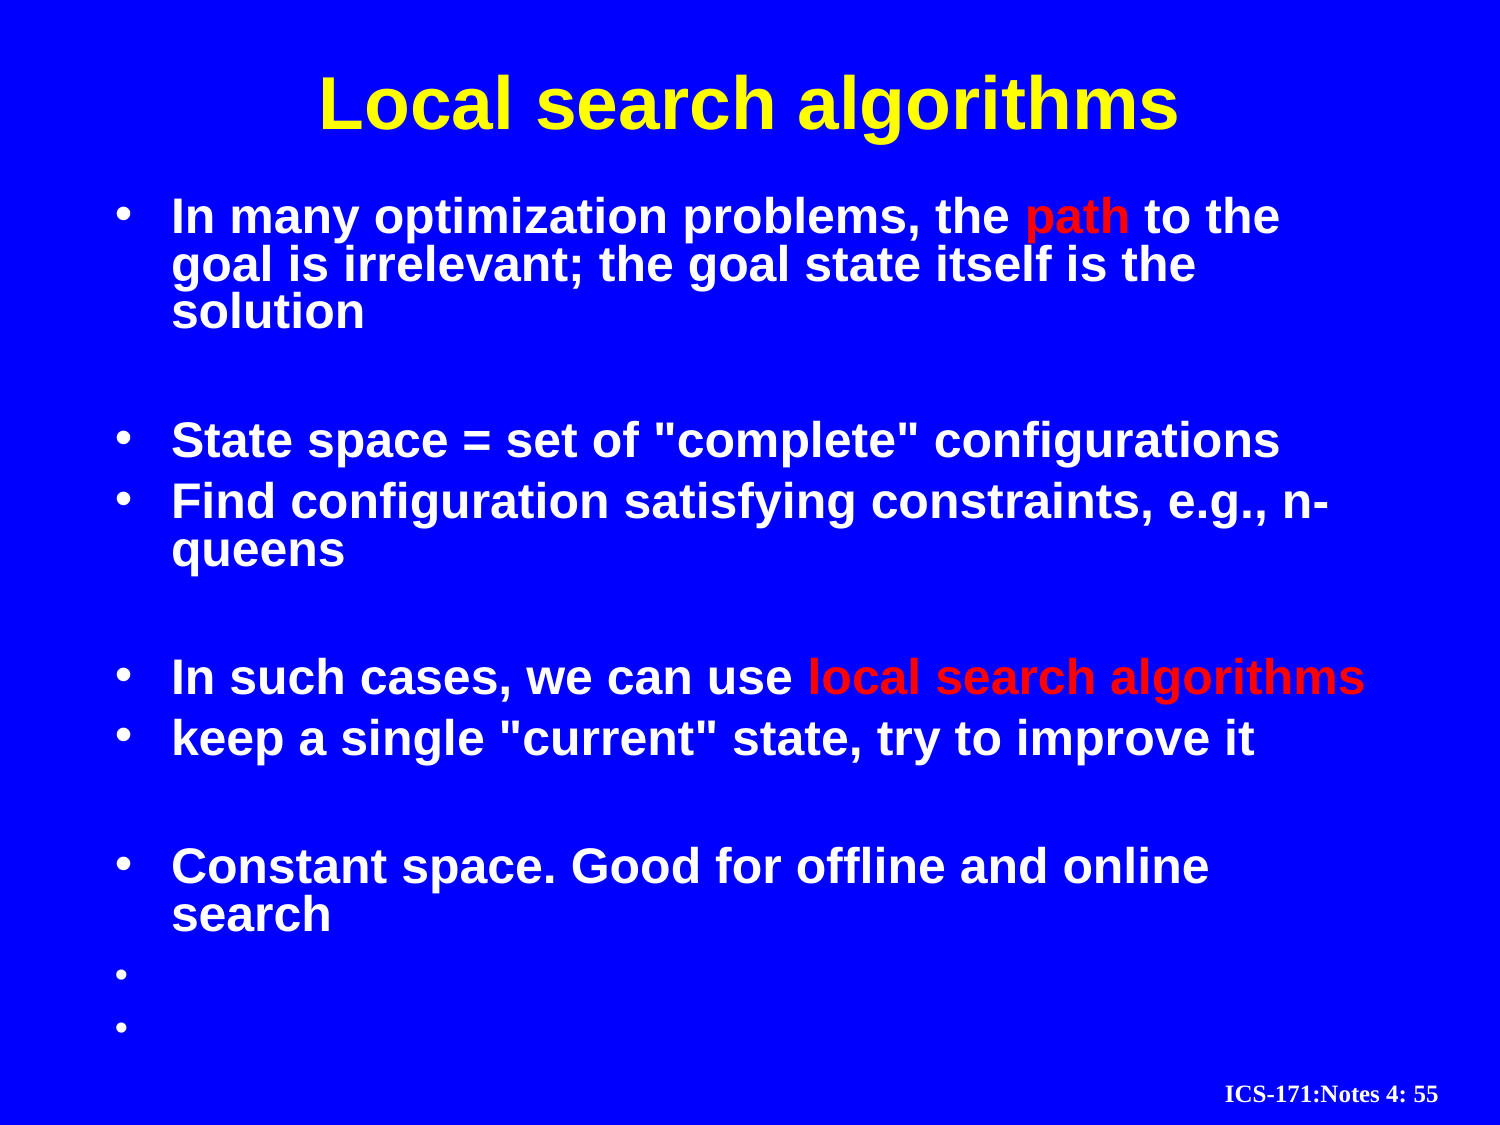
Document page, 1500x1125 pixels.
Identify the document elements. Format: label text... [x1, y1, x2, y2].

list In many optimization problems, the path to the goal is irrelevant; the goal state itself is the solution State space = set of "complete" configurations Find configuration satisfying constraints, e.g., n-queens In such cases, we can use local search algorithms keep a single "current" state, try to improve it Constant space. Good for offline and online search [99, 187, 1388, 1013]
title Local search algorithms [112, 49, 1388, 150]
